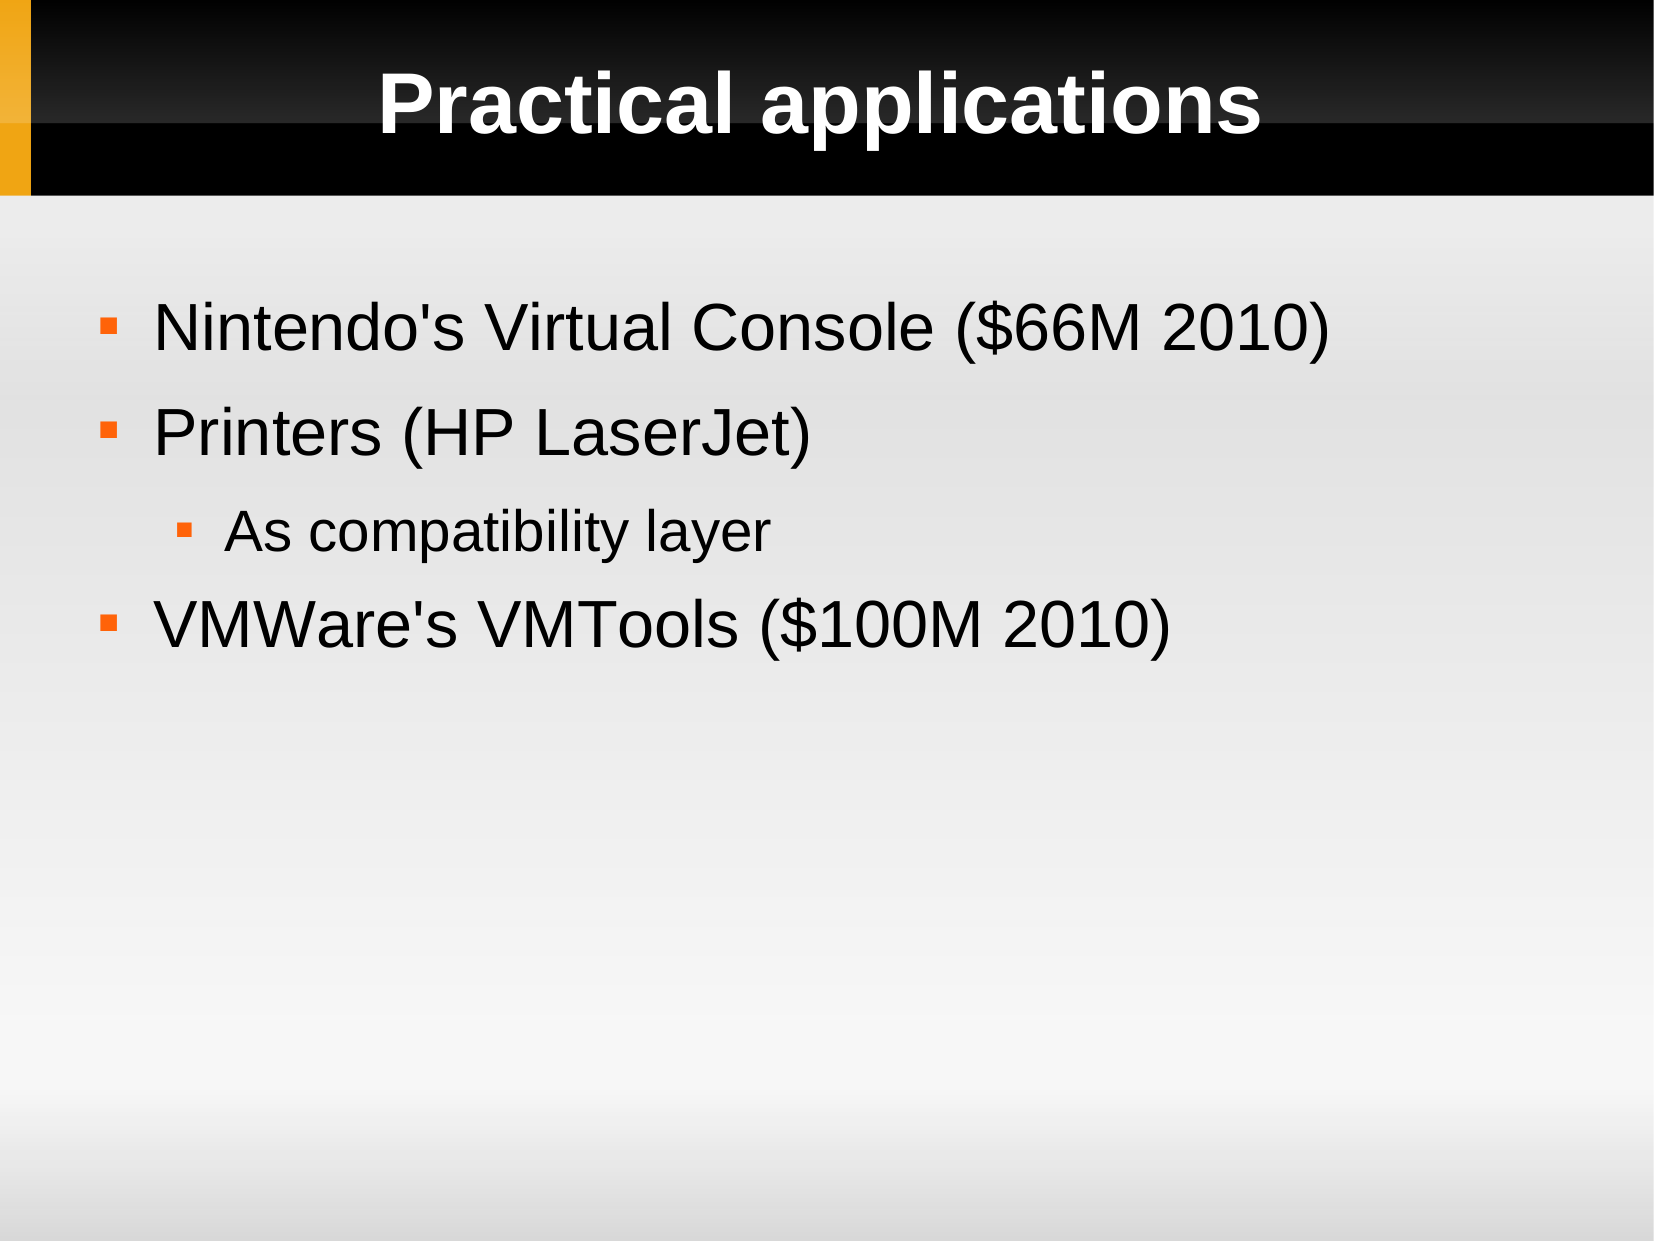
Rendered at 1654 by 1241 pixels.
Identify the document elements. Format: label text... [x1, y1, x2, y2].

list Nintendo's Virtual Console ($66M 2010) Printers (HP LaserJet) As compatibility layer VMWare's VMTools ($100M 2010) [82, 290, 1571, 1094]
title Practical applications [76, 7, 1565, 200]
picture [0, 0, 1654, 1241]
